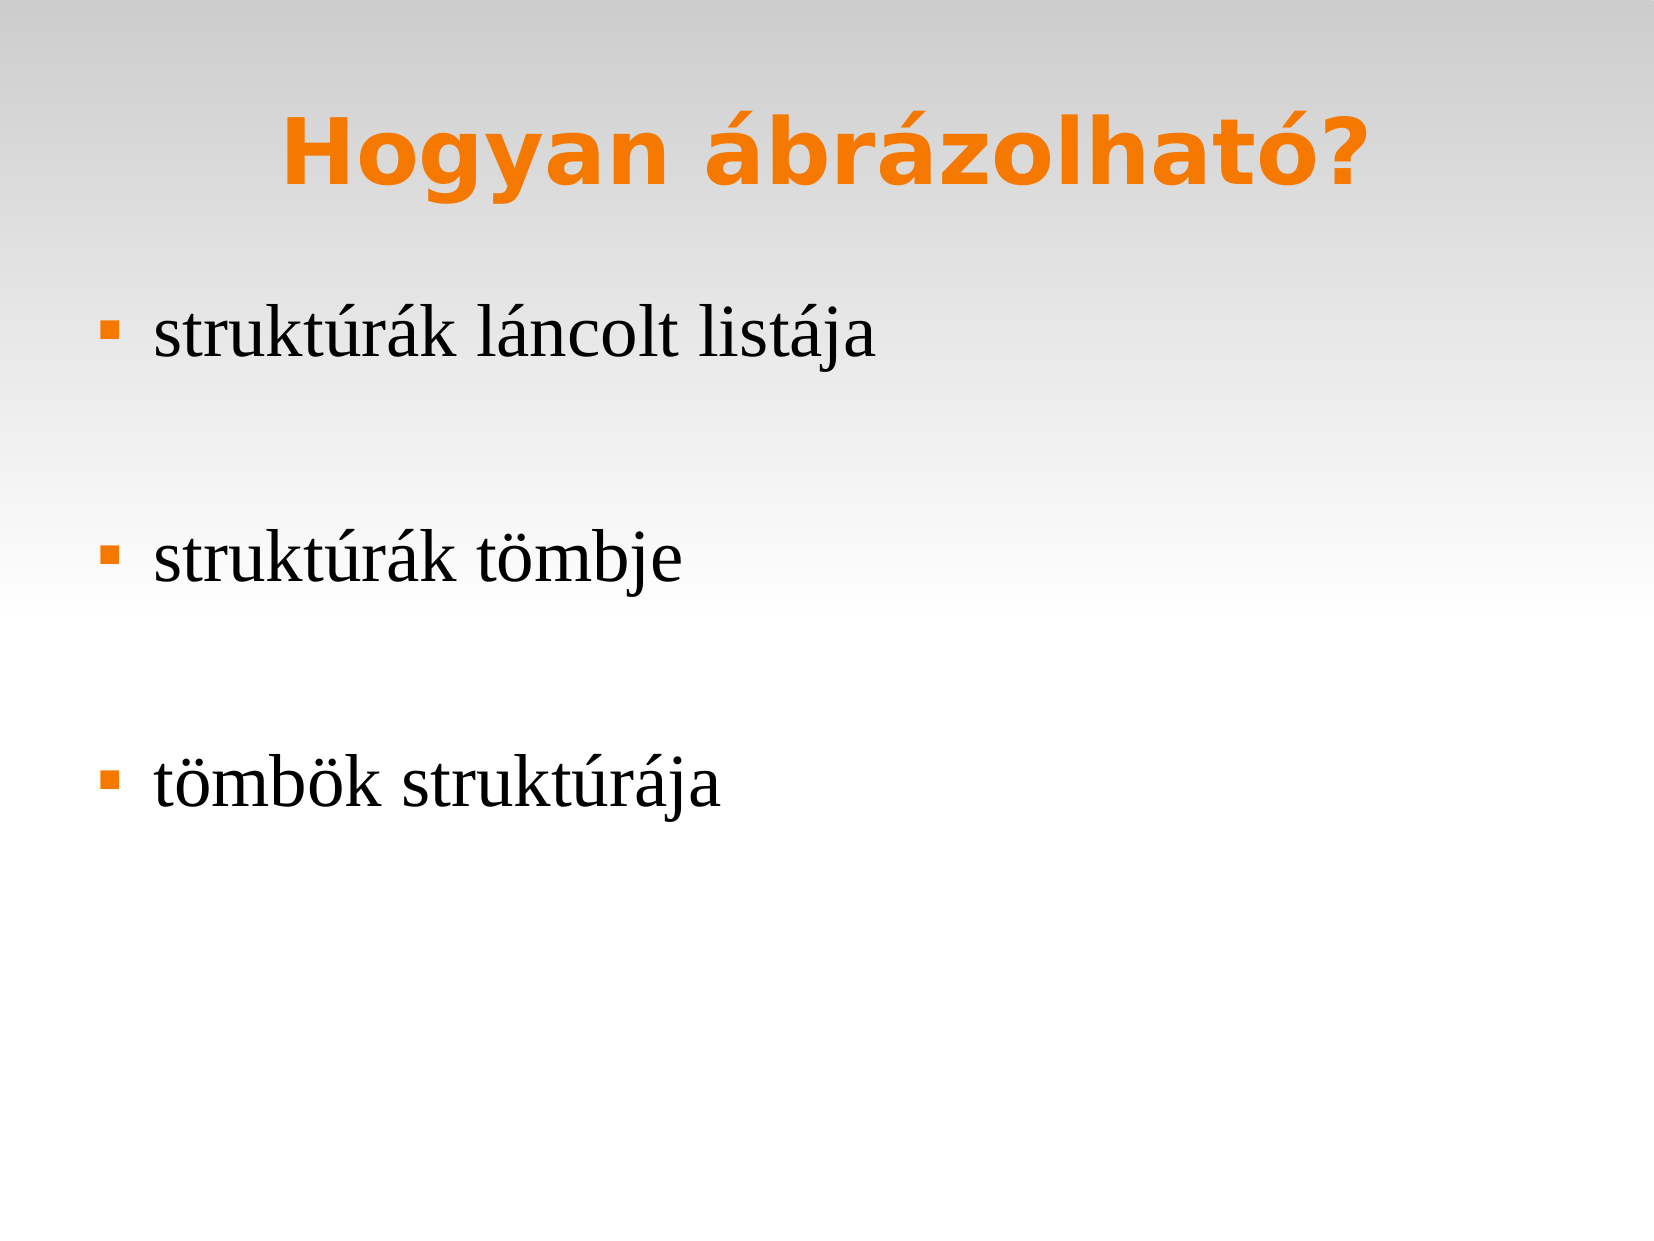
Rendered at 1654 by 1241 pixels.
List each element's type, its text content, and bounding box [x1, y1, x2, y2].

title Hogyan ábrázolható? [82, 49, 1571, 257]
list struktúrák láncolt listája struktúrák tömbje tömbök struktúrája [82, 290, 1571, 1109]
